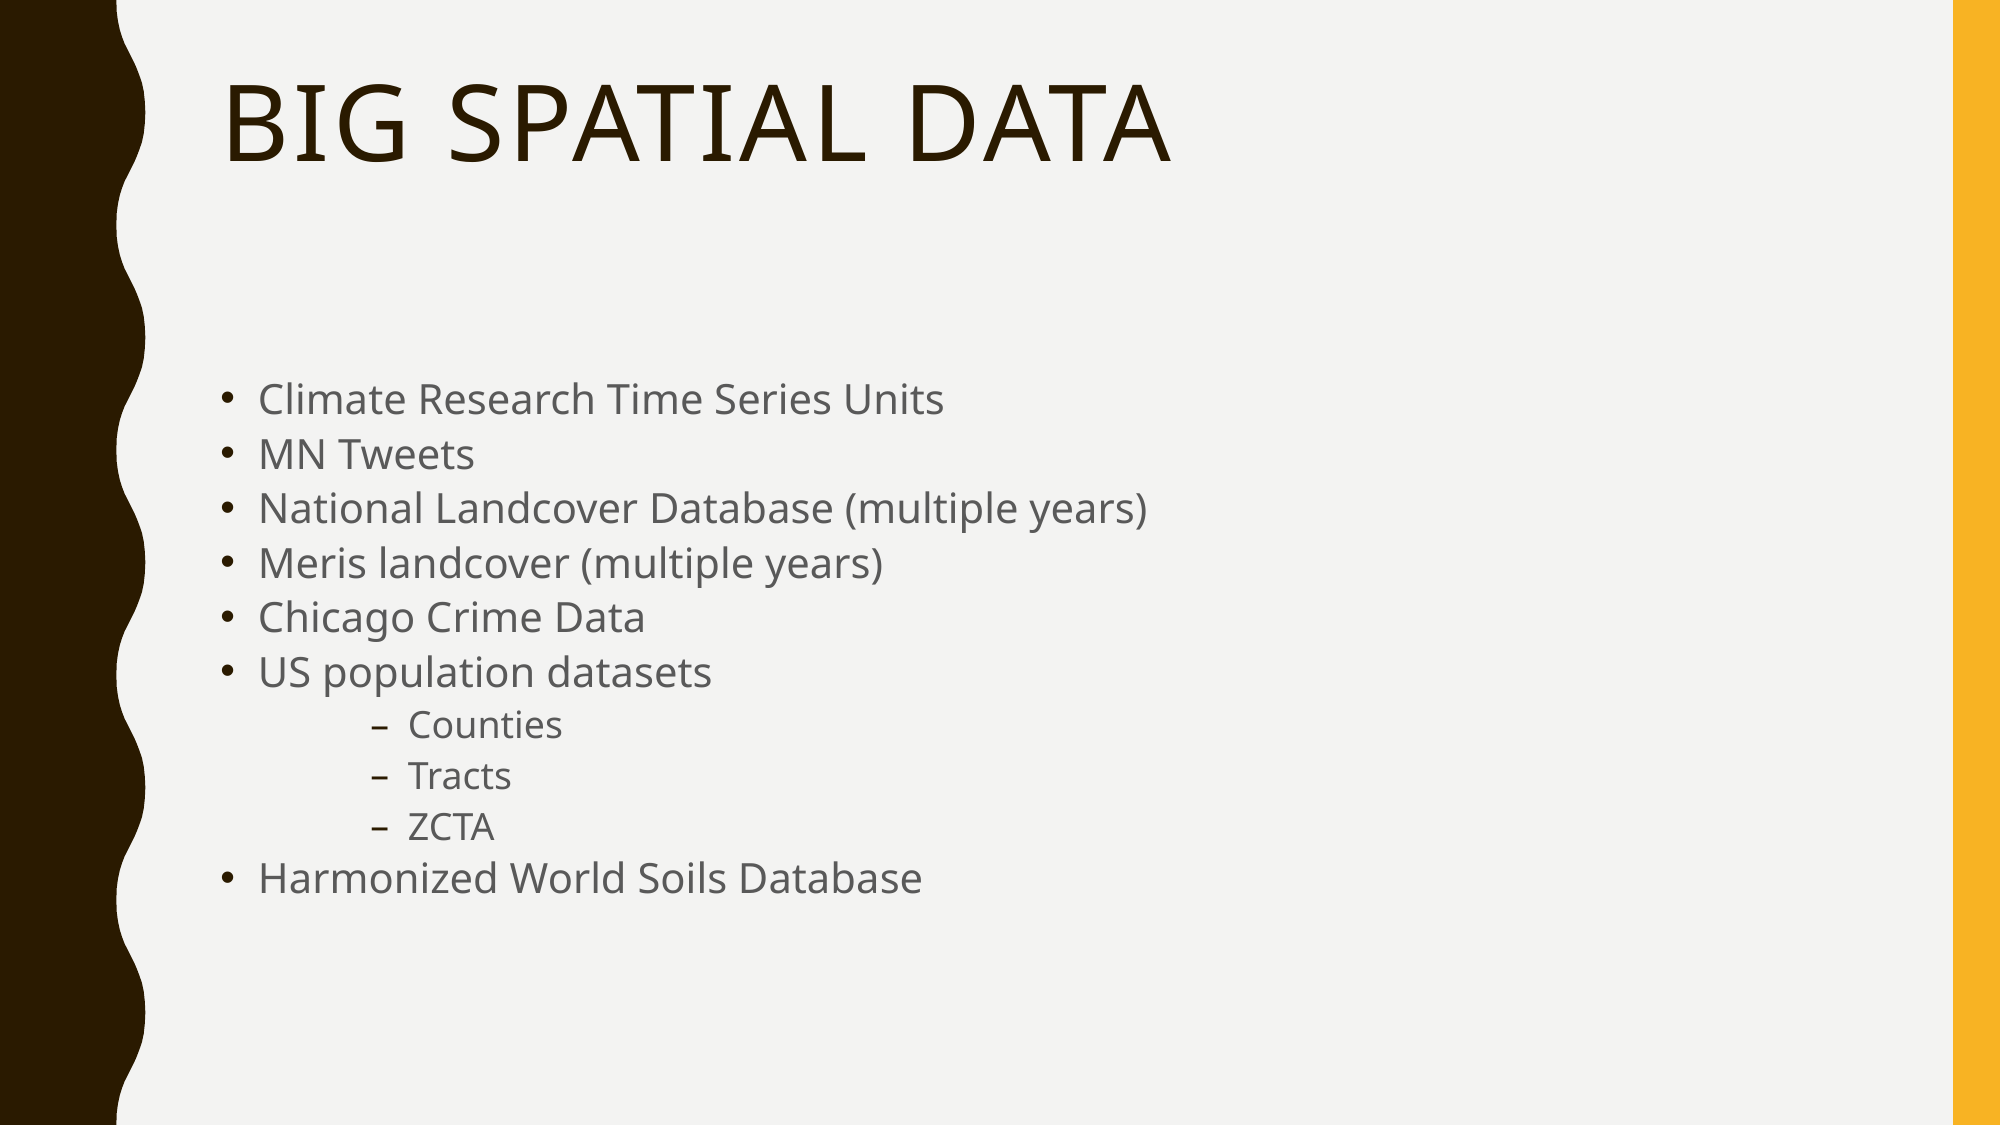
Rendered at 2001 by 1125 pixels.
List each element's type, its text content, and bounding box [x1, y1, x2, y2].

list Climate Research Time Series Units MN Tweets National Landcover Database (multiple years) Meris landcover (multiple years) Chicago Crime Data US population datasets Counties Tracts ZCTA Harmonized World Soils Database [205, 375, 1876, 965]
title Big Spatial Data [205, 62, 1876, 308]
